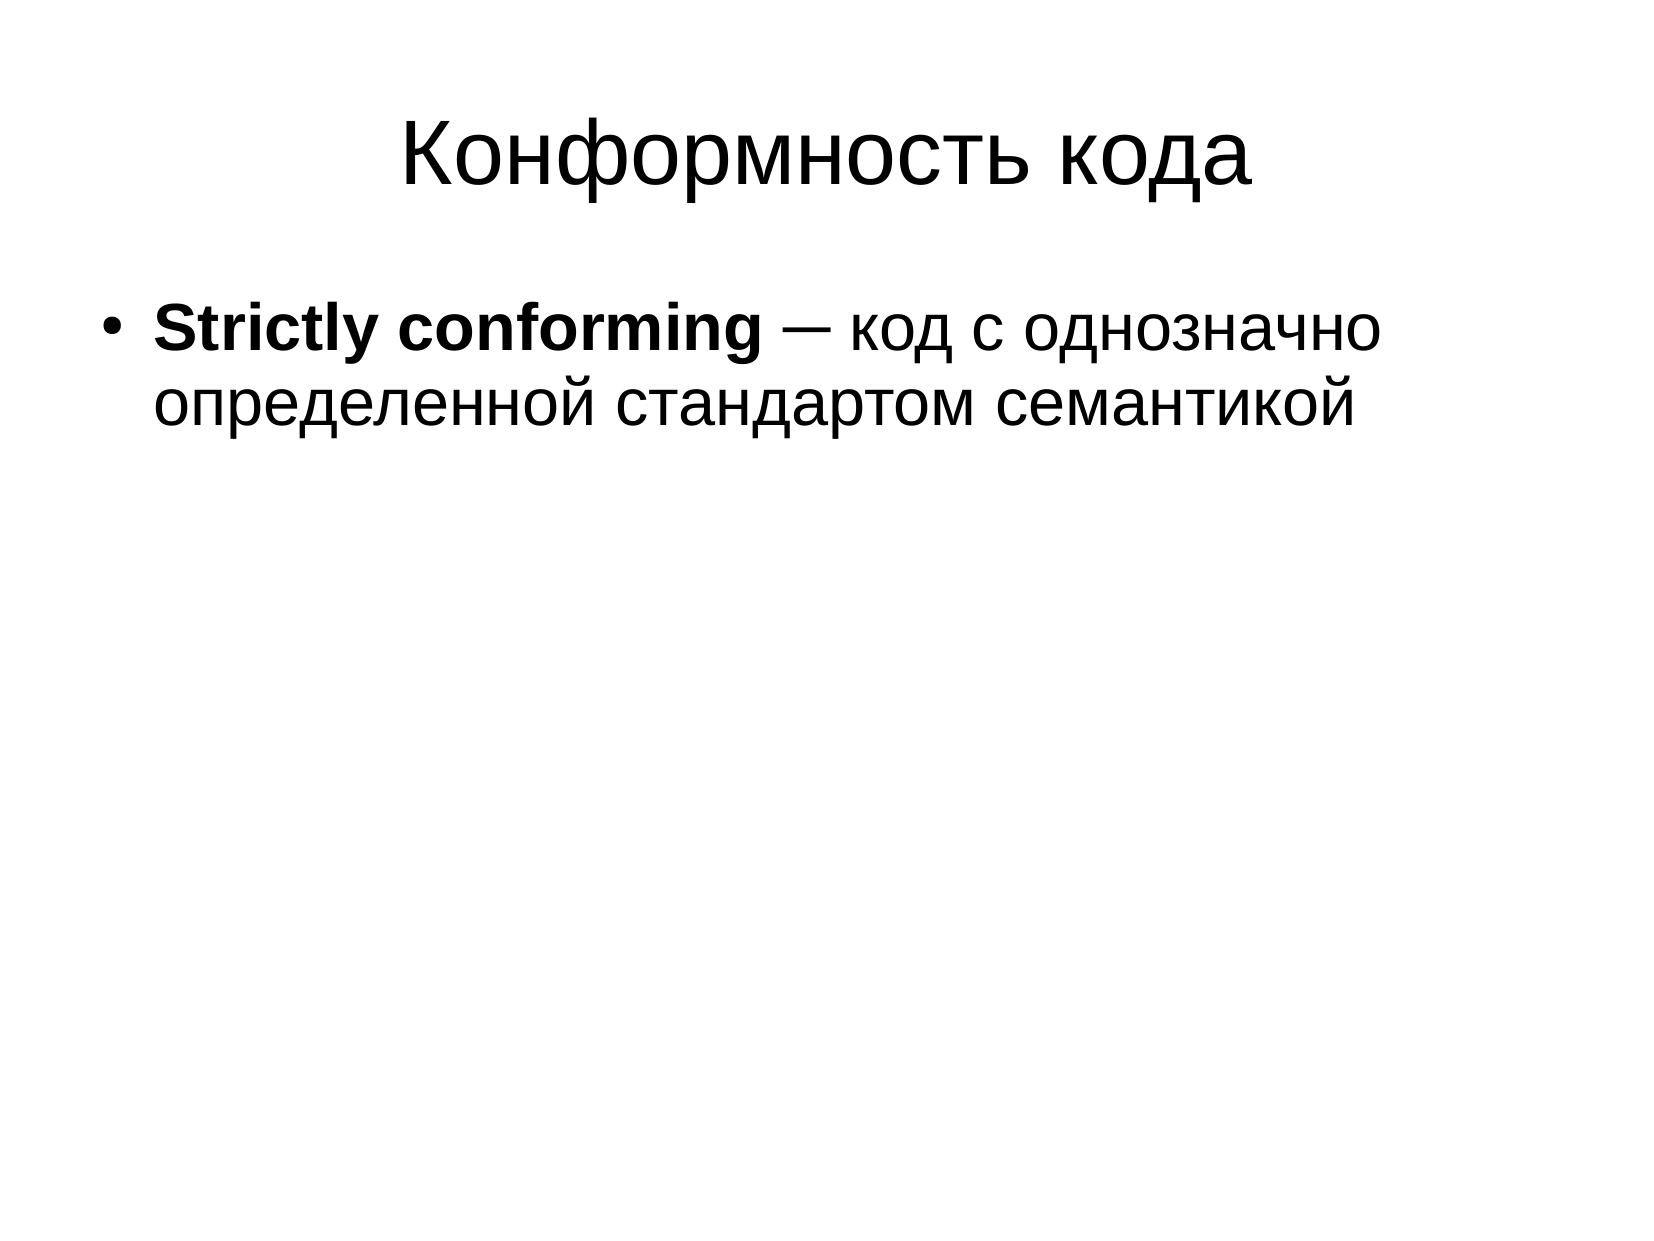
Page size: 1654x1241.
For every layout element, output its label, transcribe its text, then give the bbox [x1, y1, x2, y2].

list Strictly conforming ─ код с однозначно определенной стандартом семантикой [82, 290, 1571, 1171]
title Конформность кода [82, 49, 1571, 257]
